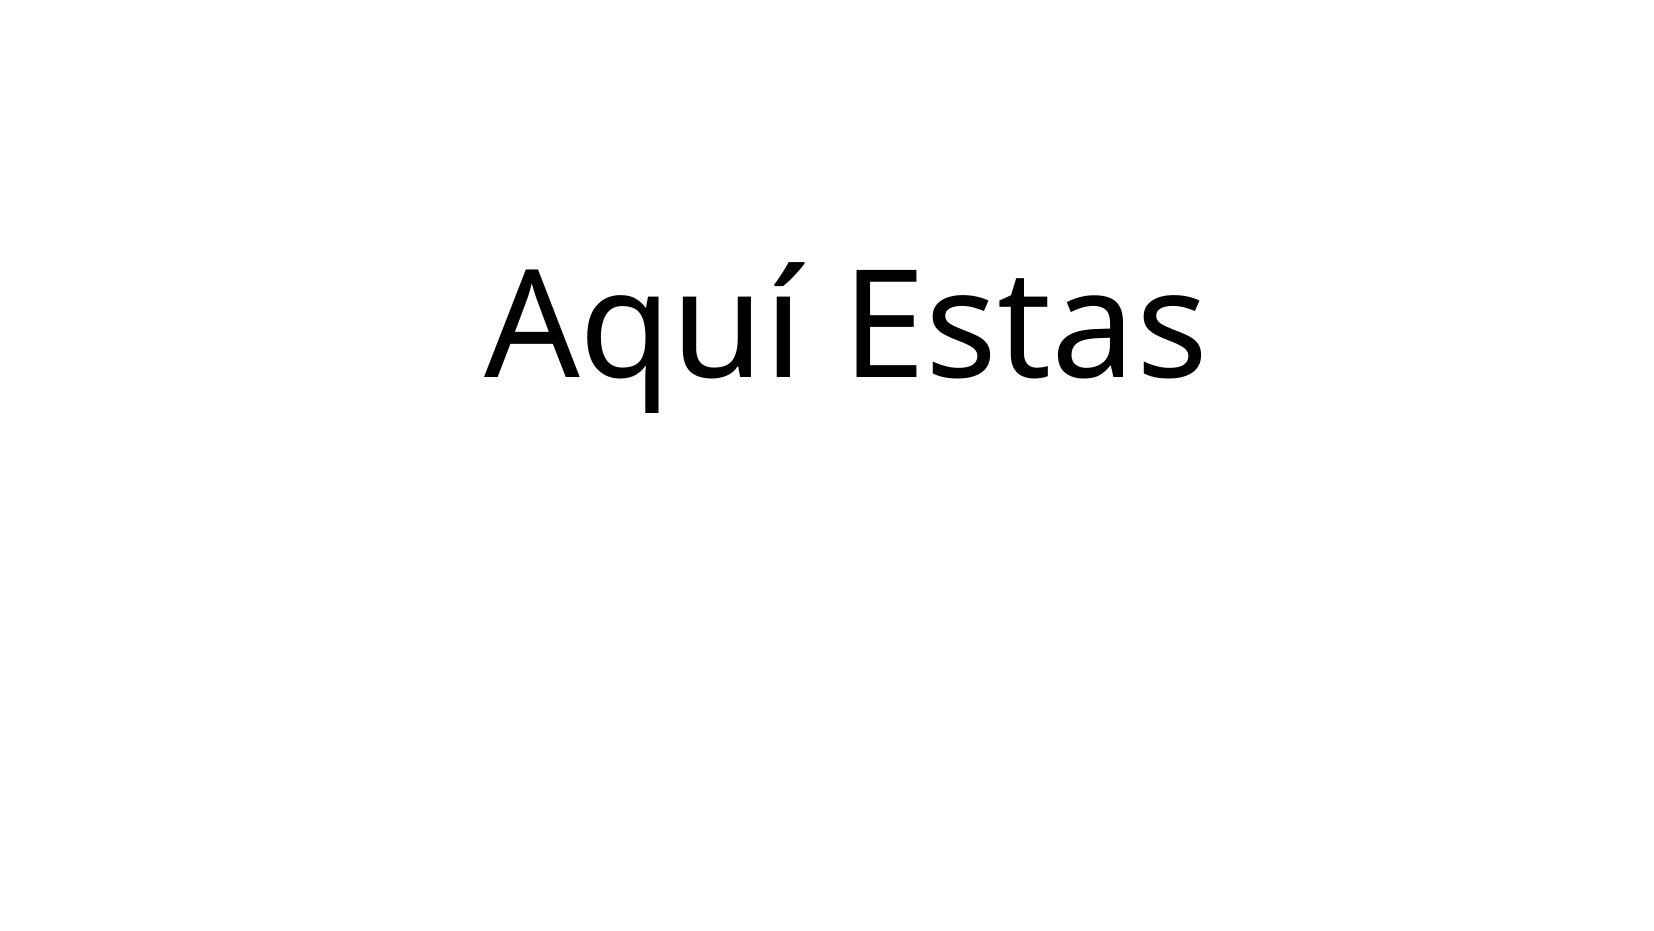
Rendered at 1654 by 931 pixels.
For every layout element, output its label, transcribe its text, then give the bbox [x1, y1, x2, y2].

title Aquí Estas [0, 213, 1654, 426]
